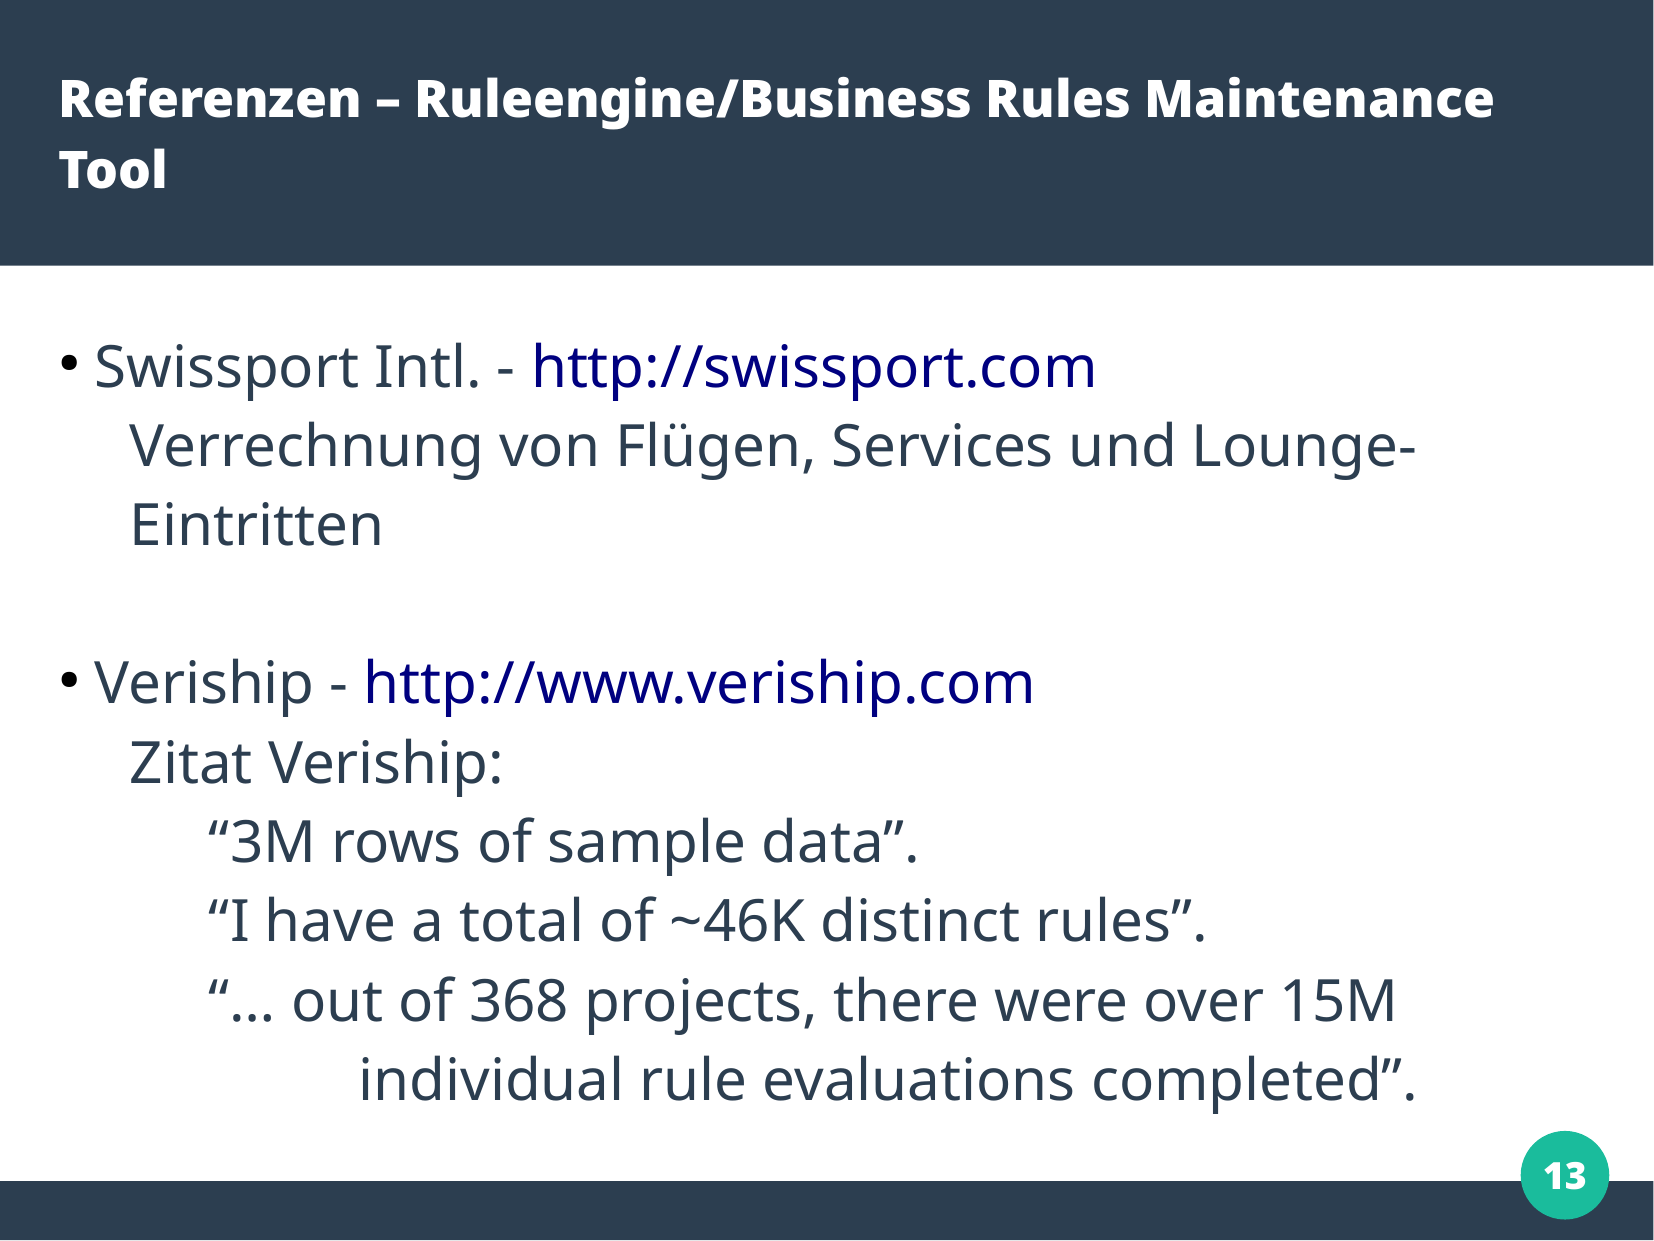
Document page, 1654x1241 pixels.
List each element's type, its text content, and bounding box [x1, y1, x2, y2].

subtitle Swissport Intl. - http://swissport.com Verrechnung von Flügen, Services und Lounge-Eintritten Veriship - http://www.veriship.com Zitat Veriship: “3M rows of sample data”. “I have a total of ~46K distinct rules”. “… out of 368 projects, there were over 15M individual rule evaluations completed”. [59, 324, 1565, 1134]
title Referenzen – Ruleengine/Business Rules Maintenance Tool [59, 59, 1595, 207]
